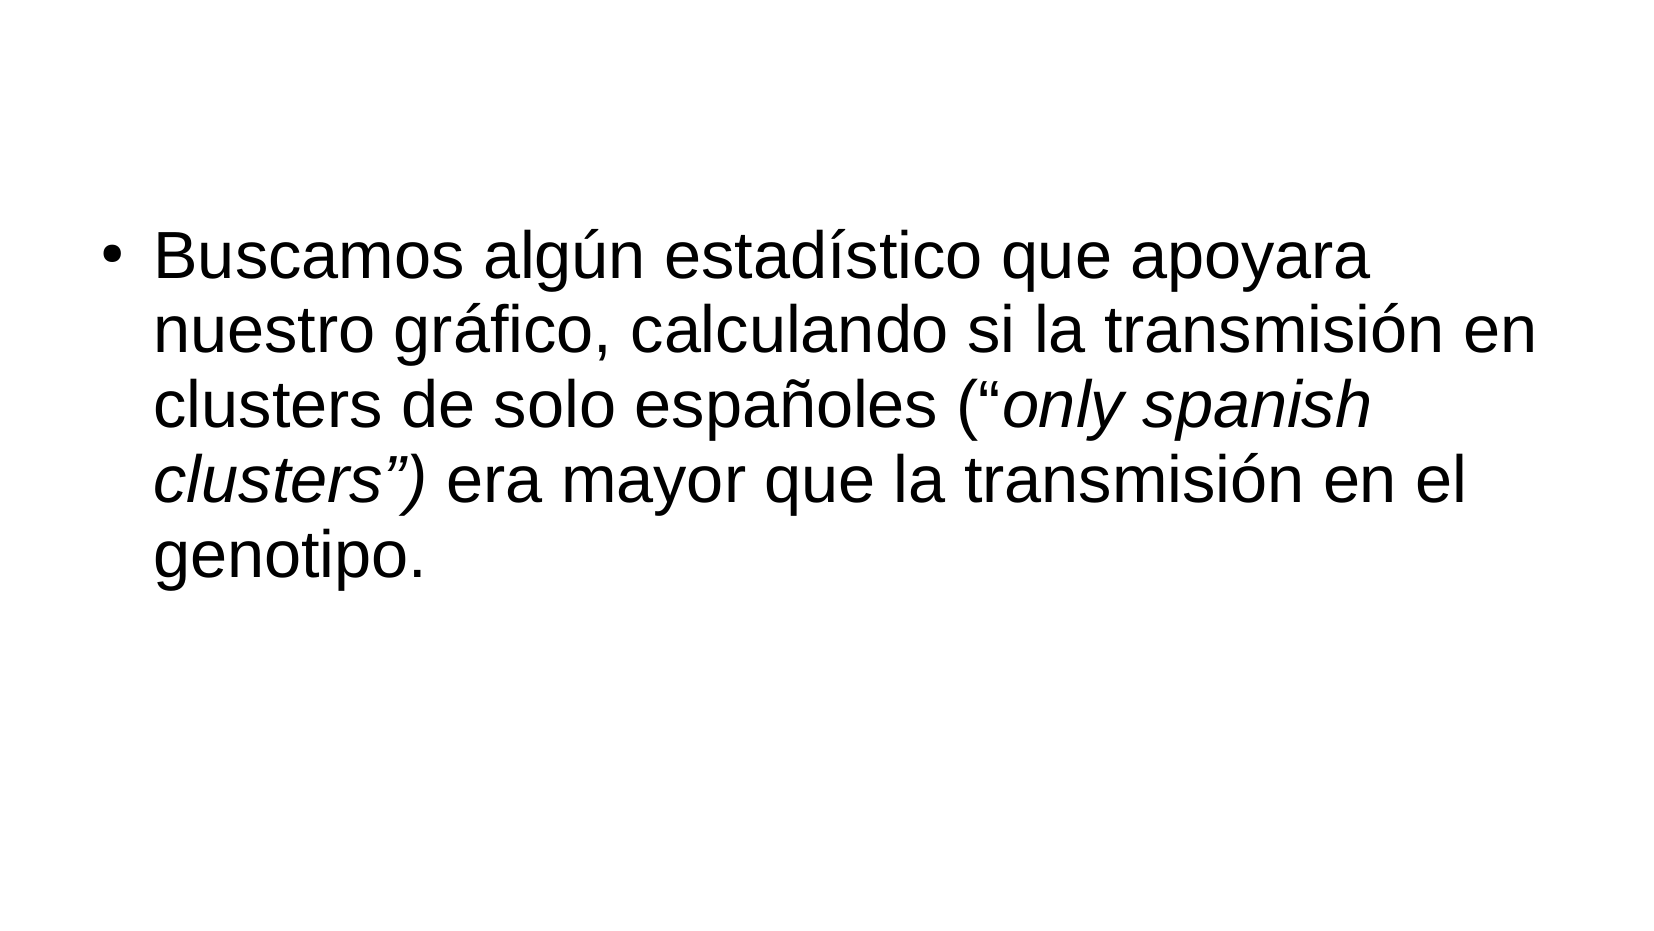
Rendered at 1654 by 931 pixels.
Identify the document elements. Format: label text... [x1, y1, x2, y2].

list Buscamos algún estadístico que apoyara nuestro gráfico, calculando si la transmisión en clusters de solo españoles (“only spanish clusters”) era mayor que la transmisión en el genotipo. [82, 217, 1571, 758]
